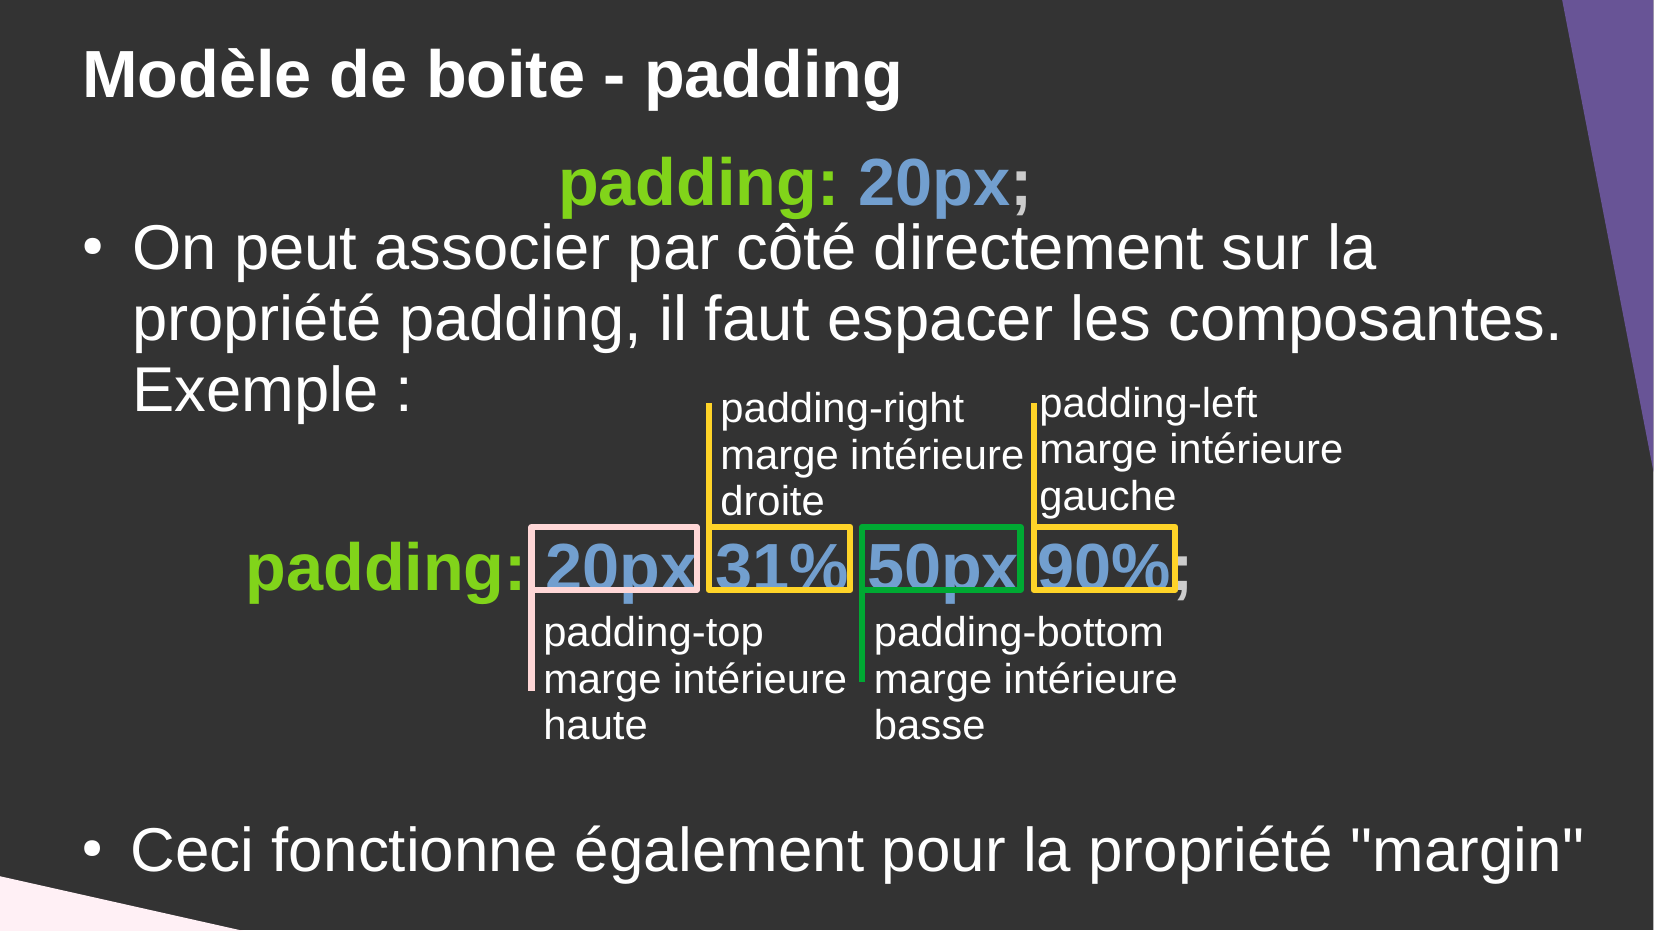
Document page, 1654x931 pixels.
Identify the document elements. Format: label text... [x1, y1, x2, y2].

title Modèle de boite - padding [82, 37, 1571, 112]
text_box [1562, 0, 1654, 475]
title padding-bottom marge intérieure basse [874, 608, 1182, 749]
text_box padding: 20px 31% 50px 90%; [712, 530, 847, 587]
title padding-right marge intérieure droite [720, 385, 1028, 525]
list Ceci fonctionne également pour la propriété "margin" [64, 814, 1604, 904]
text_box padding: 20px; [507, 137, 1083, 227]
title padding-top marge intérieure haute [543, 608, 851, 749]
text_box [0, 876, 244, 931]
list On peut associer par côté directement sur la propriété padding, il faut espacer les composantes. Exemple : [64, 212, 1604, 426]
text_box padding: 20px 31% 50px 90%; [45, 522, 859, 613]
text_box padding: 20px 31% 50px 90%; [1037, 530, 1172, 587]
text_box padding: 20px 31% 50px 90%; [865, 530, 1017, 587]
title padding-left marge intérieure gauche [1039, 379, 1347, 519]
text_box padding: 20px 31% 50px 90%; [535, 530, 694, 587]
text_box padding: 20px 31% 50px 90%; [865, 522, 1394, 613]
